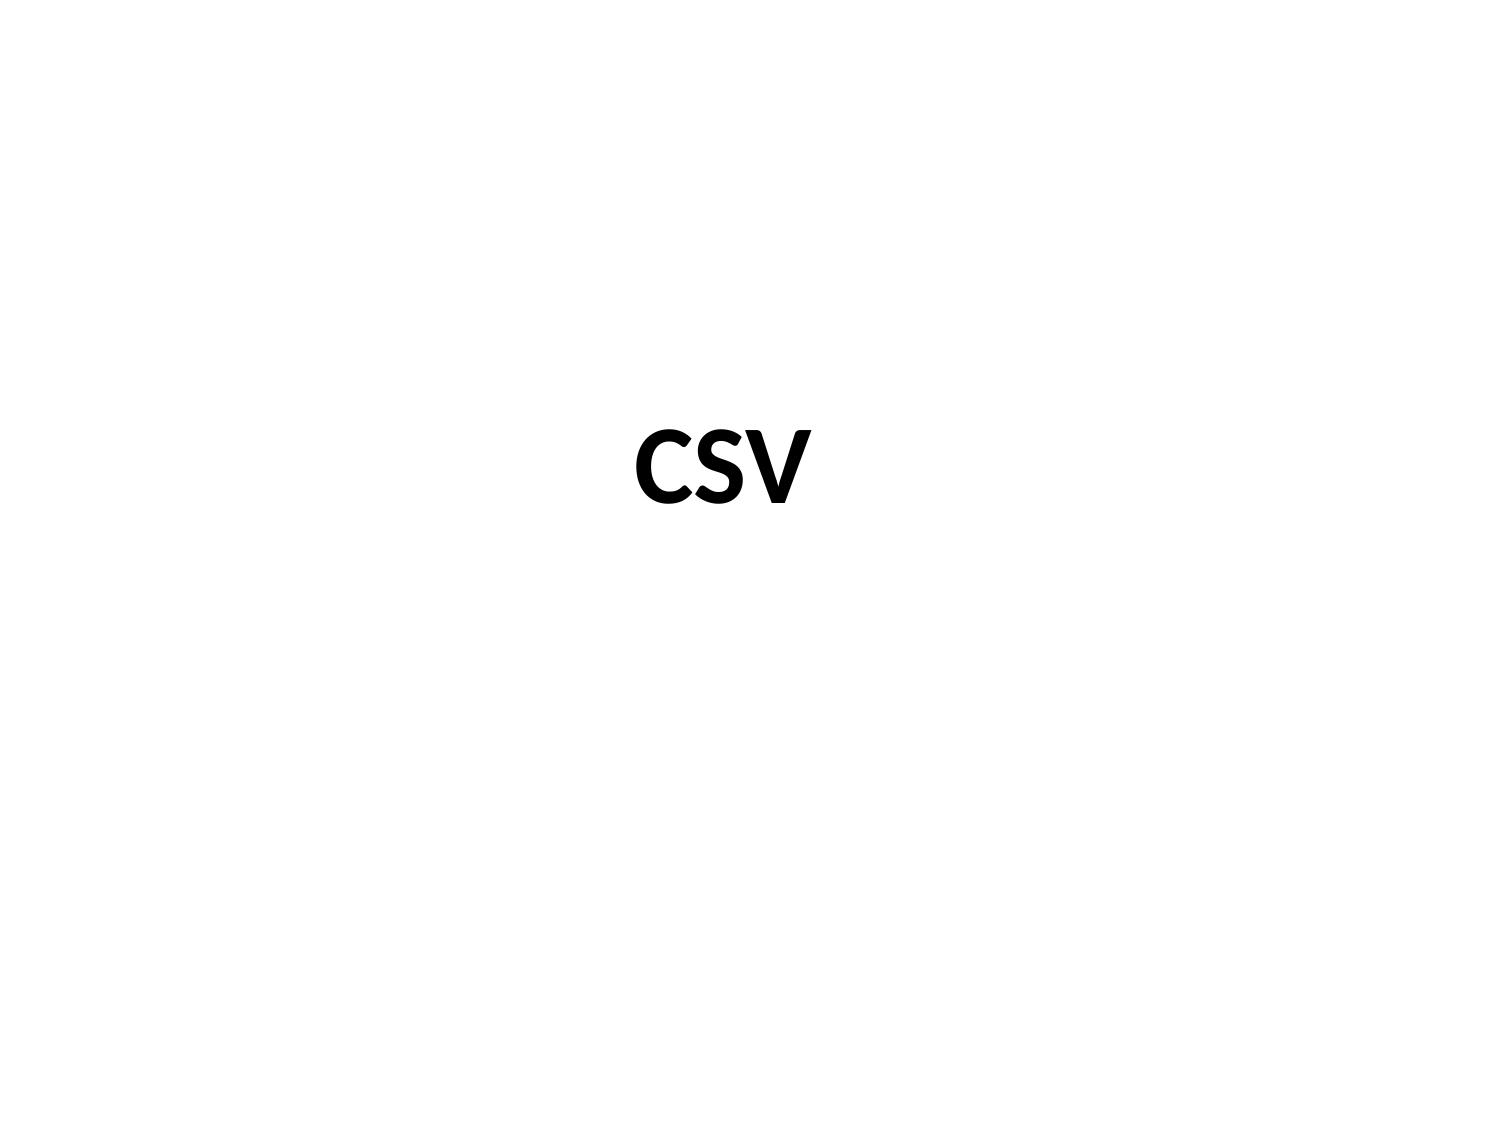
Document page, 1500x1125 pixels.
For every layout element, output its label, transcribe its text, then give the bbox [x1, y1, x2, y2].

text_box CSV [59, 383, 1388, 534]
